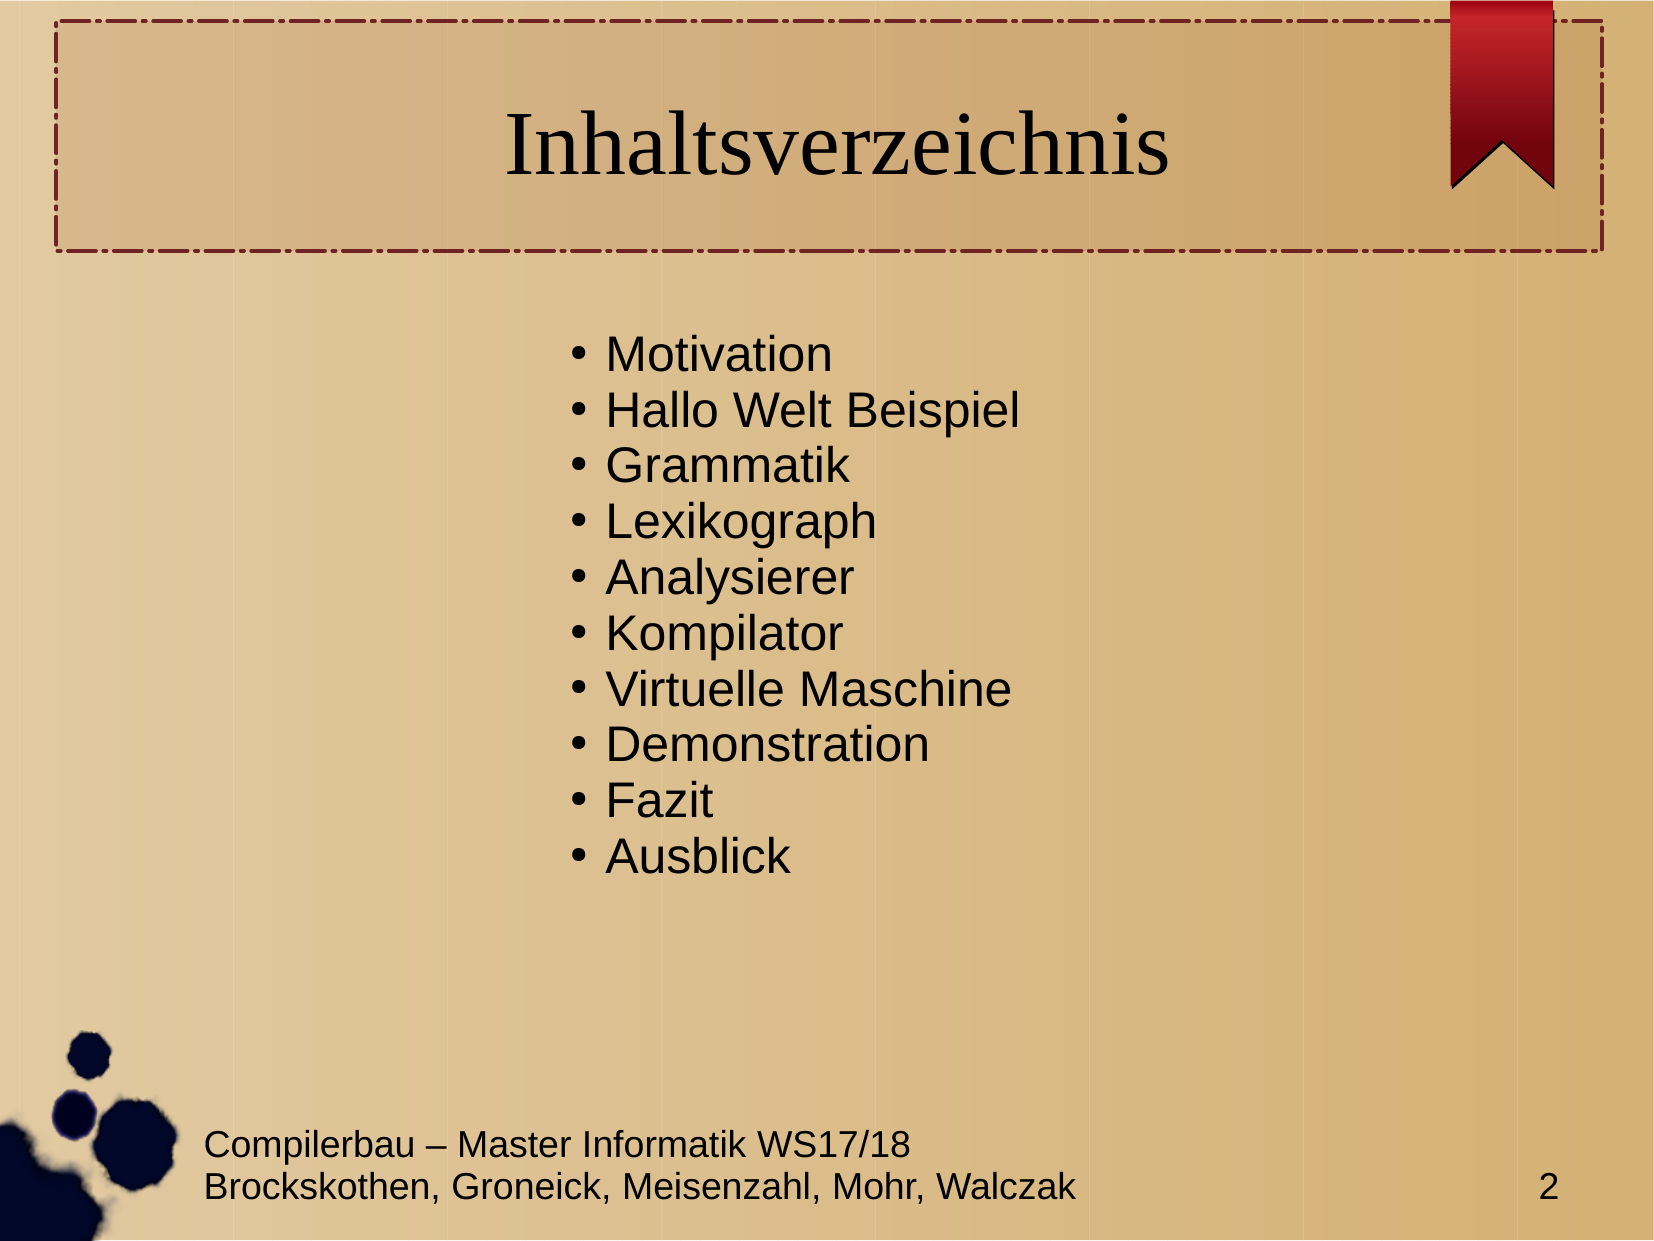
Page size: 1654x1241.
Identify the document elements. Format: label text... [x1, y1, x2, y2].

title Inhaltsverzeichnis [82, 47, 1595, 229]
text_box Motivation Hallo Welt Beispiel Grammatik Lexikograph Analysierer Kompilator Virtuelle Maschine Demonstration Fazit Ausblick [555, 318, 1371, 1124]
